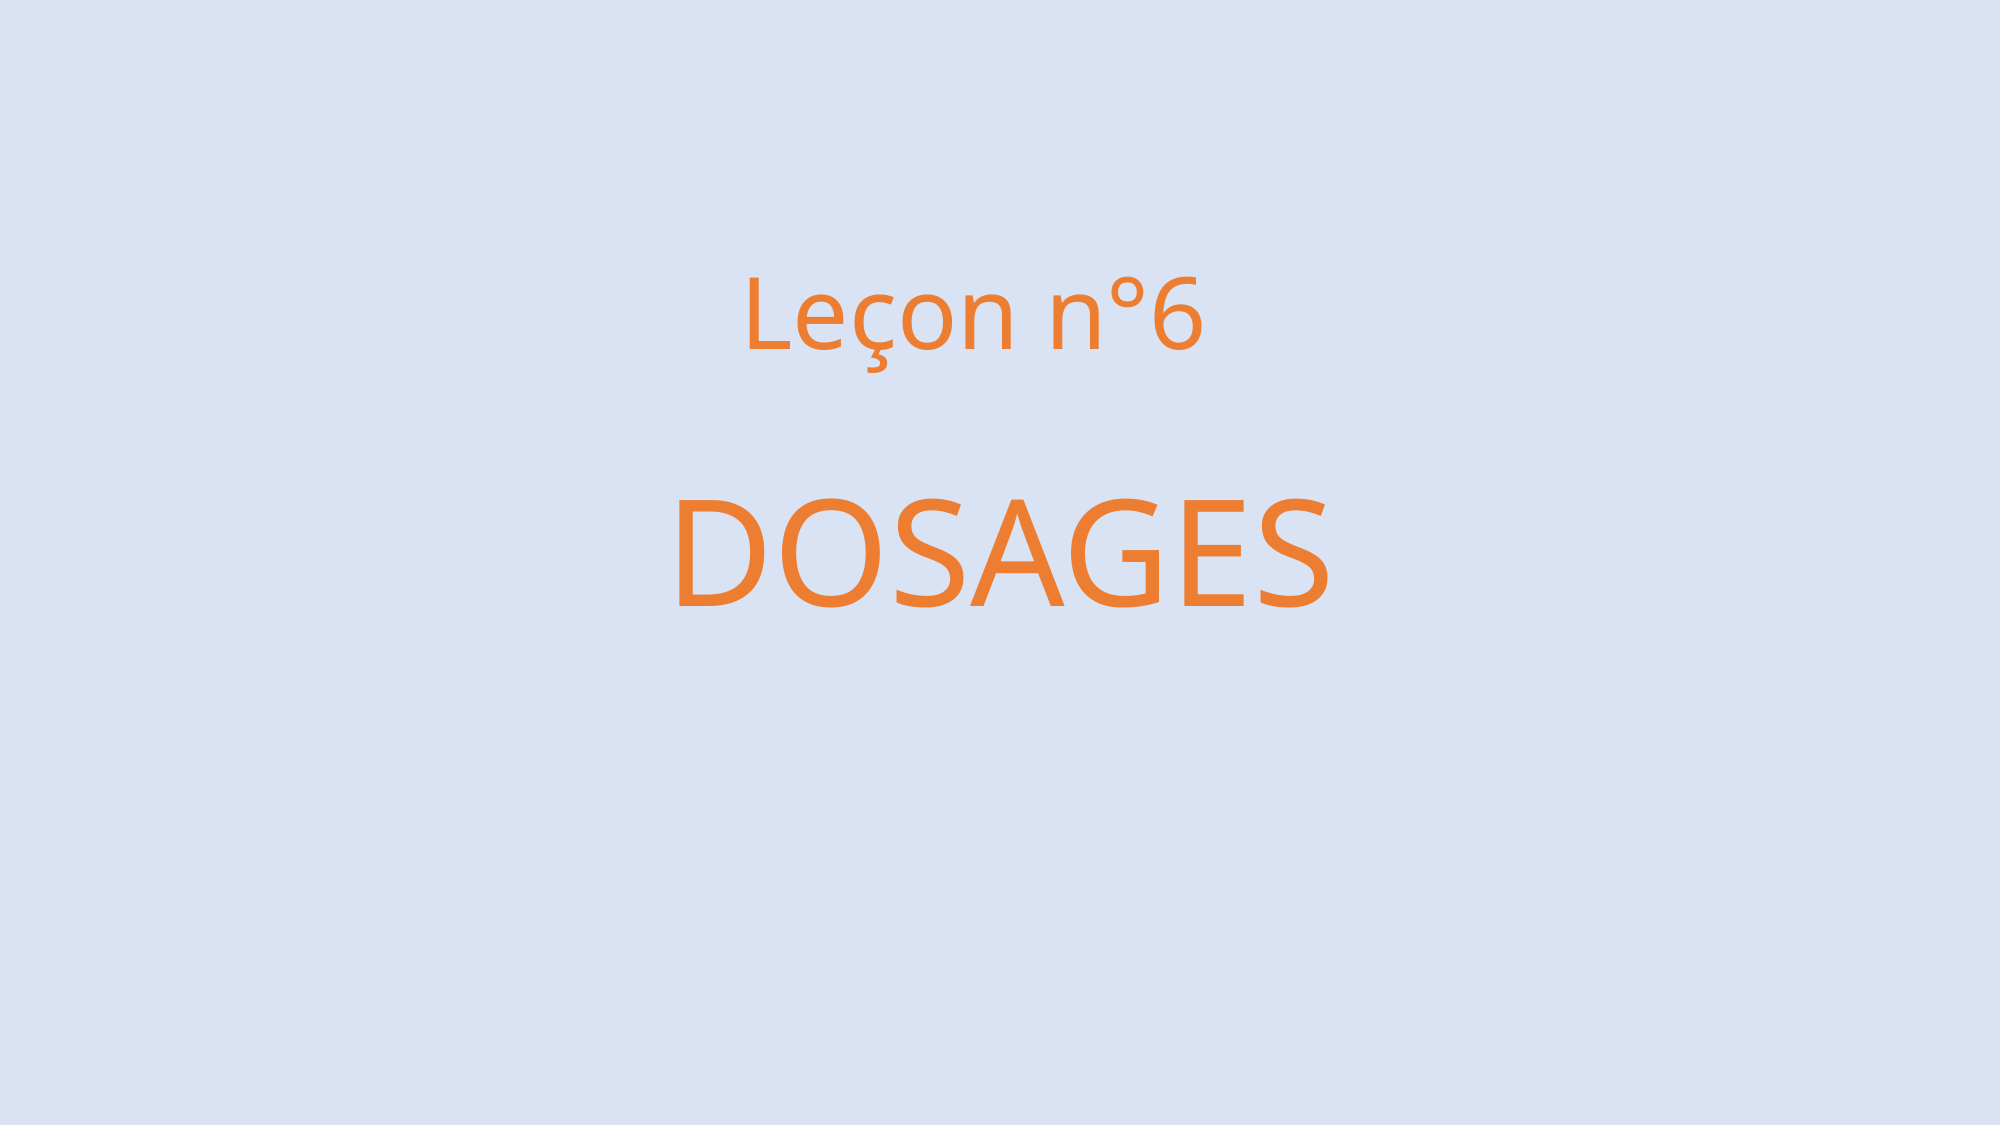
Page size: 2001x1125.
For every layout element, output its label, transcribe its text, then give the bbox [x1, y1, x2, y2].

title Leçon n°6 DOSAGES [249, 254, 1750, 647]
